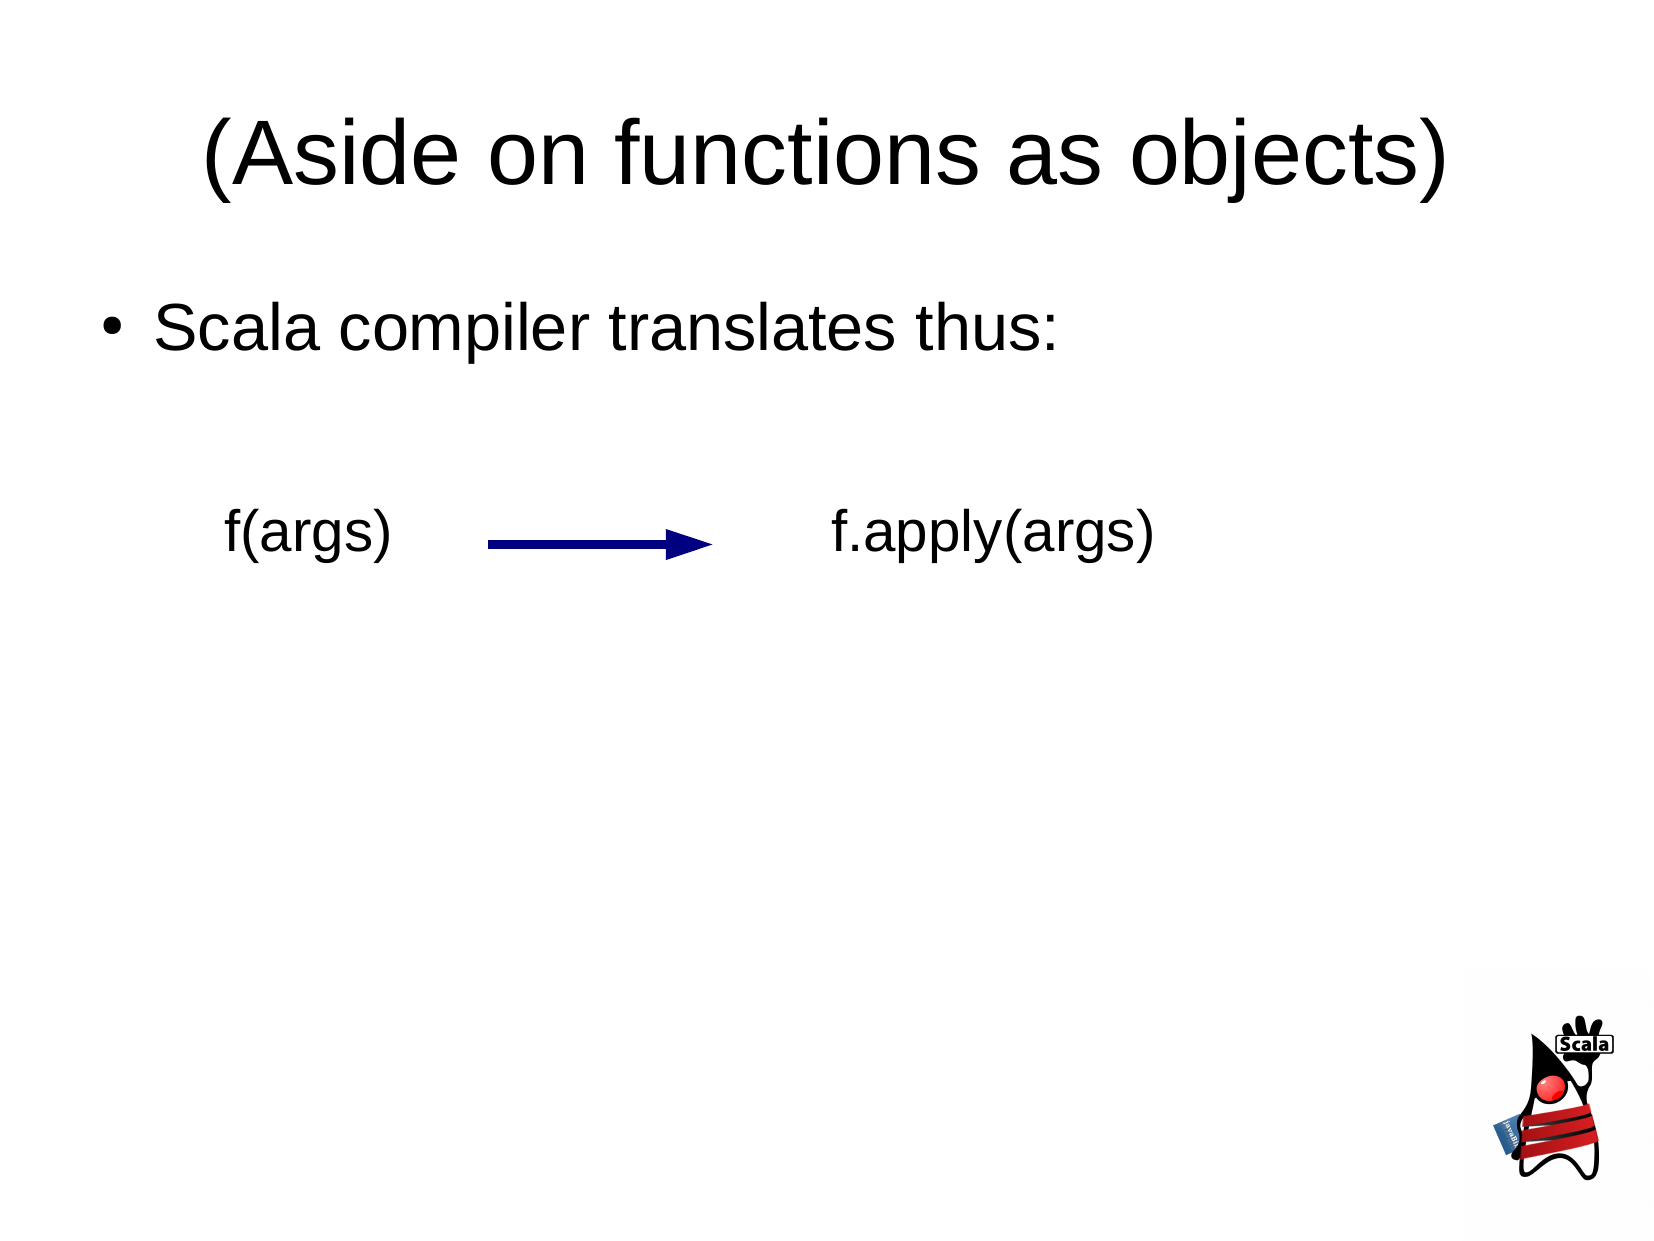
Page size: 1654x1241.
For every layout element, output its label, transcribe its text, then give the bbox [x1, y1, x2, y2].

title (Aside on functions as objects) [82, 49, 1571, 257]
picture [1462, 969, 1654, 1241]
list Scala compiler translates thus: f(args) f.apply(args) [82, 290, 1571, 1109]
